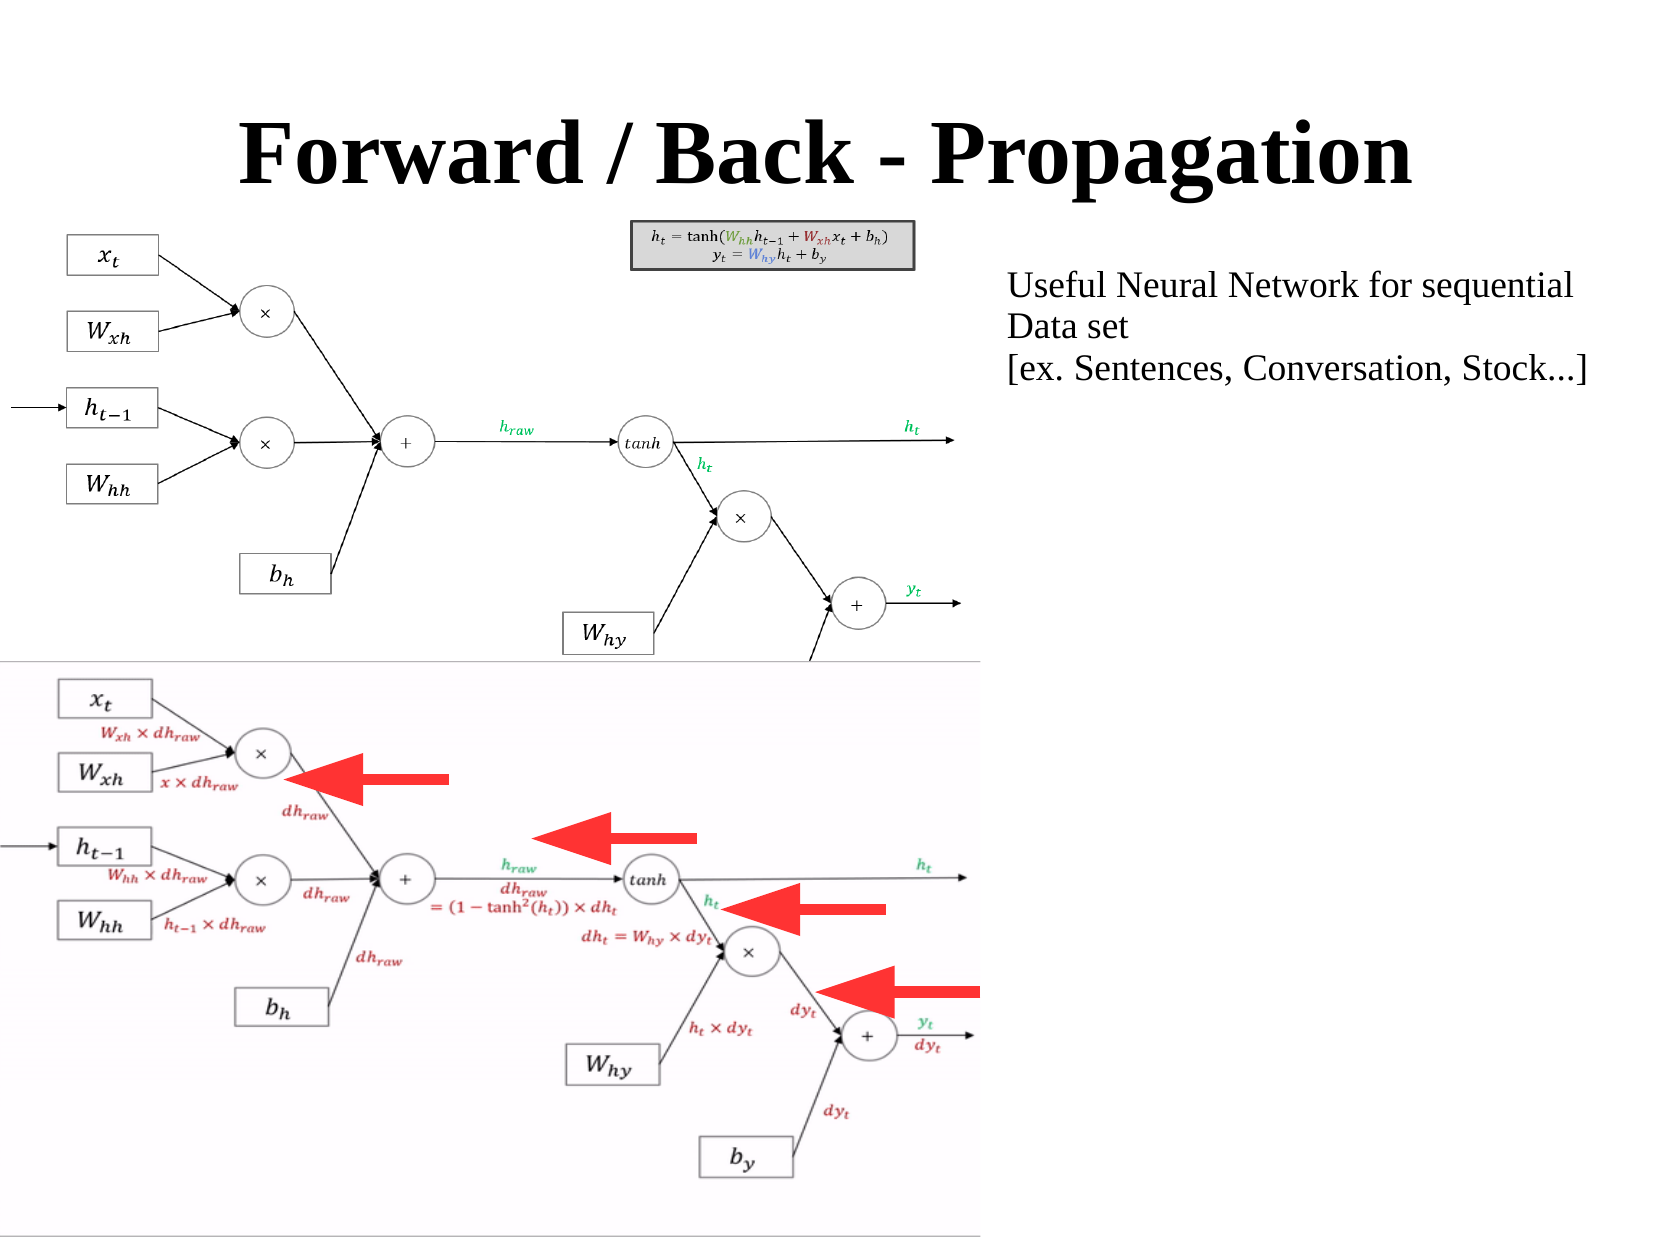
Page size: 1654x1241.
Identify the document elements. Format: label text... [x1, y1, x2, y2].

picture [0, 210, 981, 1237]
title Forward / Back - Propagation [82, 49, 1571, 257]
text_box Useful Neural Network for sequential Data set [ex. Sentences, Conversation, Stock...] [992, 256, 1619, 408]
